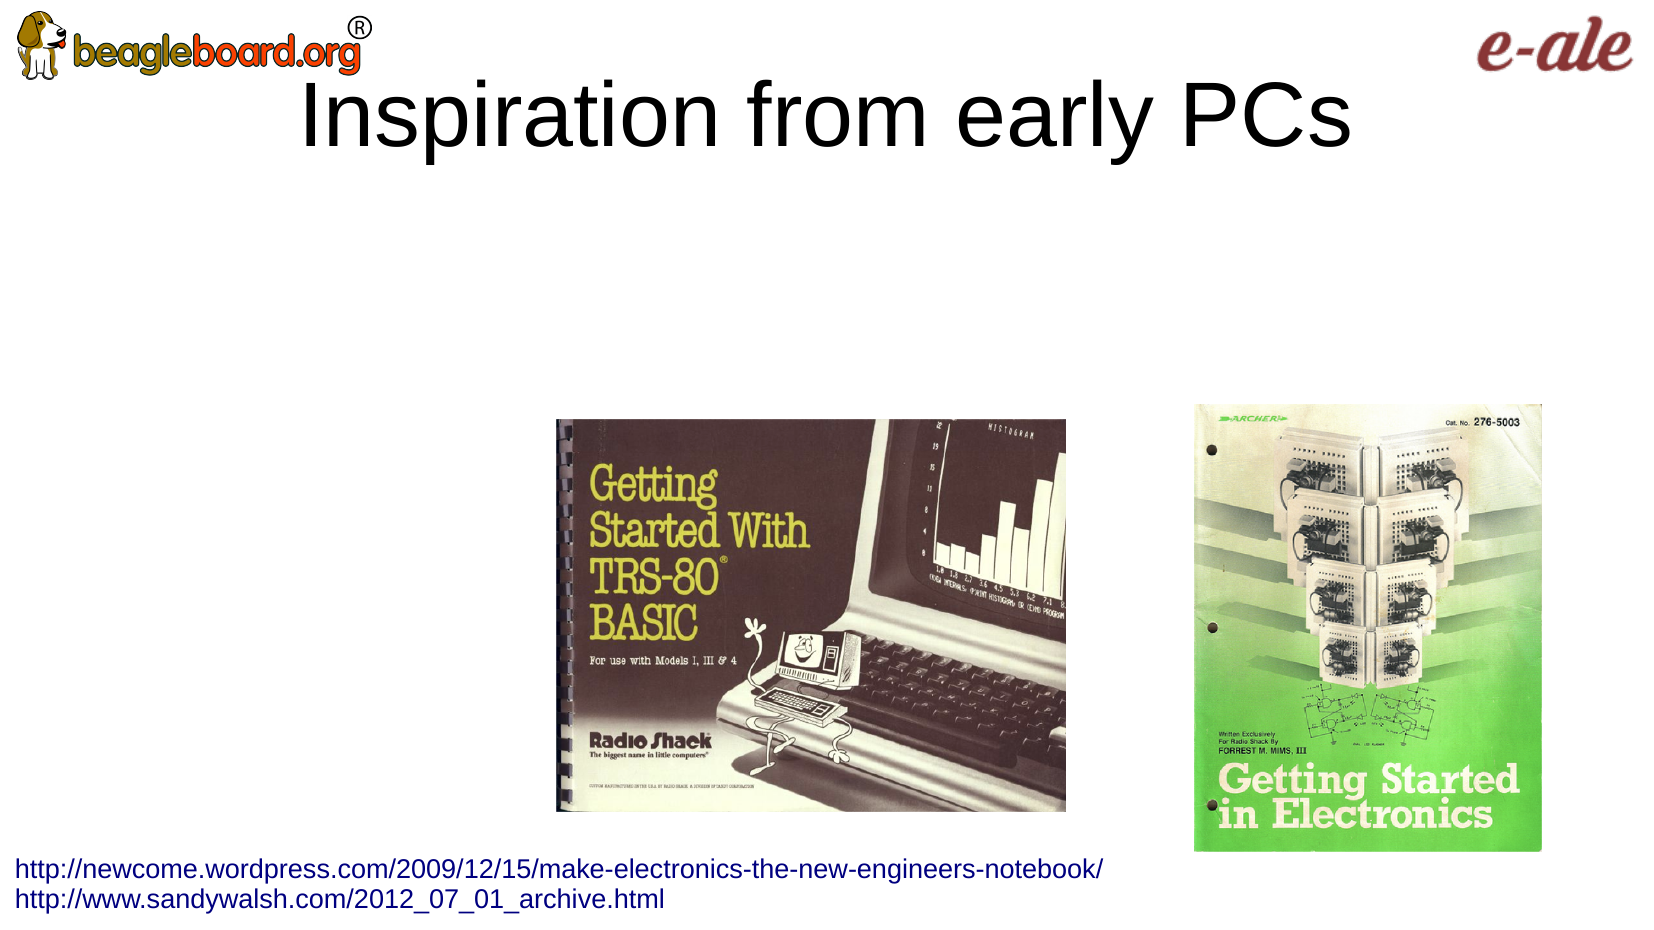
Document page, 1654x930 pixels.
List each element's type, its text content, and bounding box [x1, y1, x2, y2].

text_box http://newcome.wordpress.com/2009/12/15/make-electronics-the-new-engineers-notebook/ http://www.sandywalsh.com/2012_07_01_archive.html [0, 846, 1548, 922]
picture [17, 11, 372, 80]
picture [556, 419, 1066, 812]
picture [1475, 14, 1636, 74]
picture [1194, 404, 1542, 846]
title Inspiration from early PCs [82, 37, 1571, 193]
